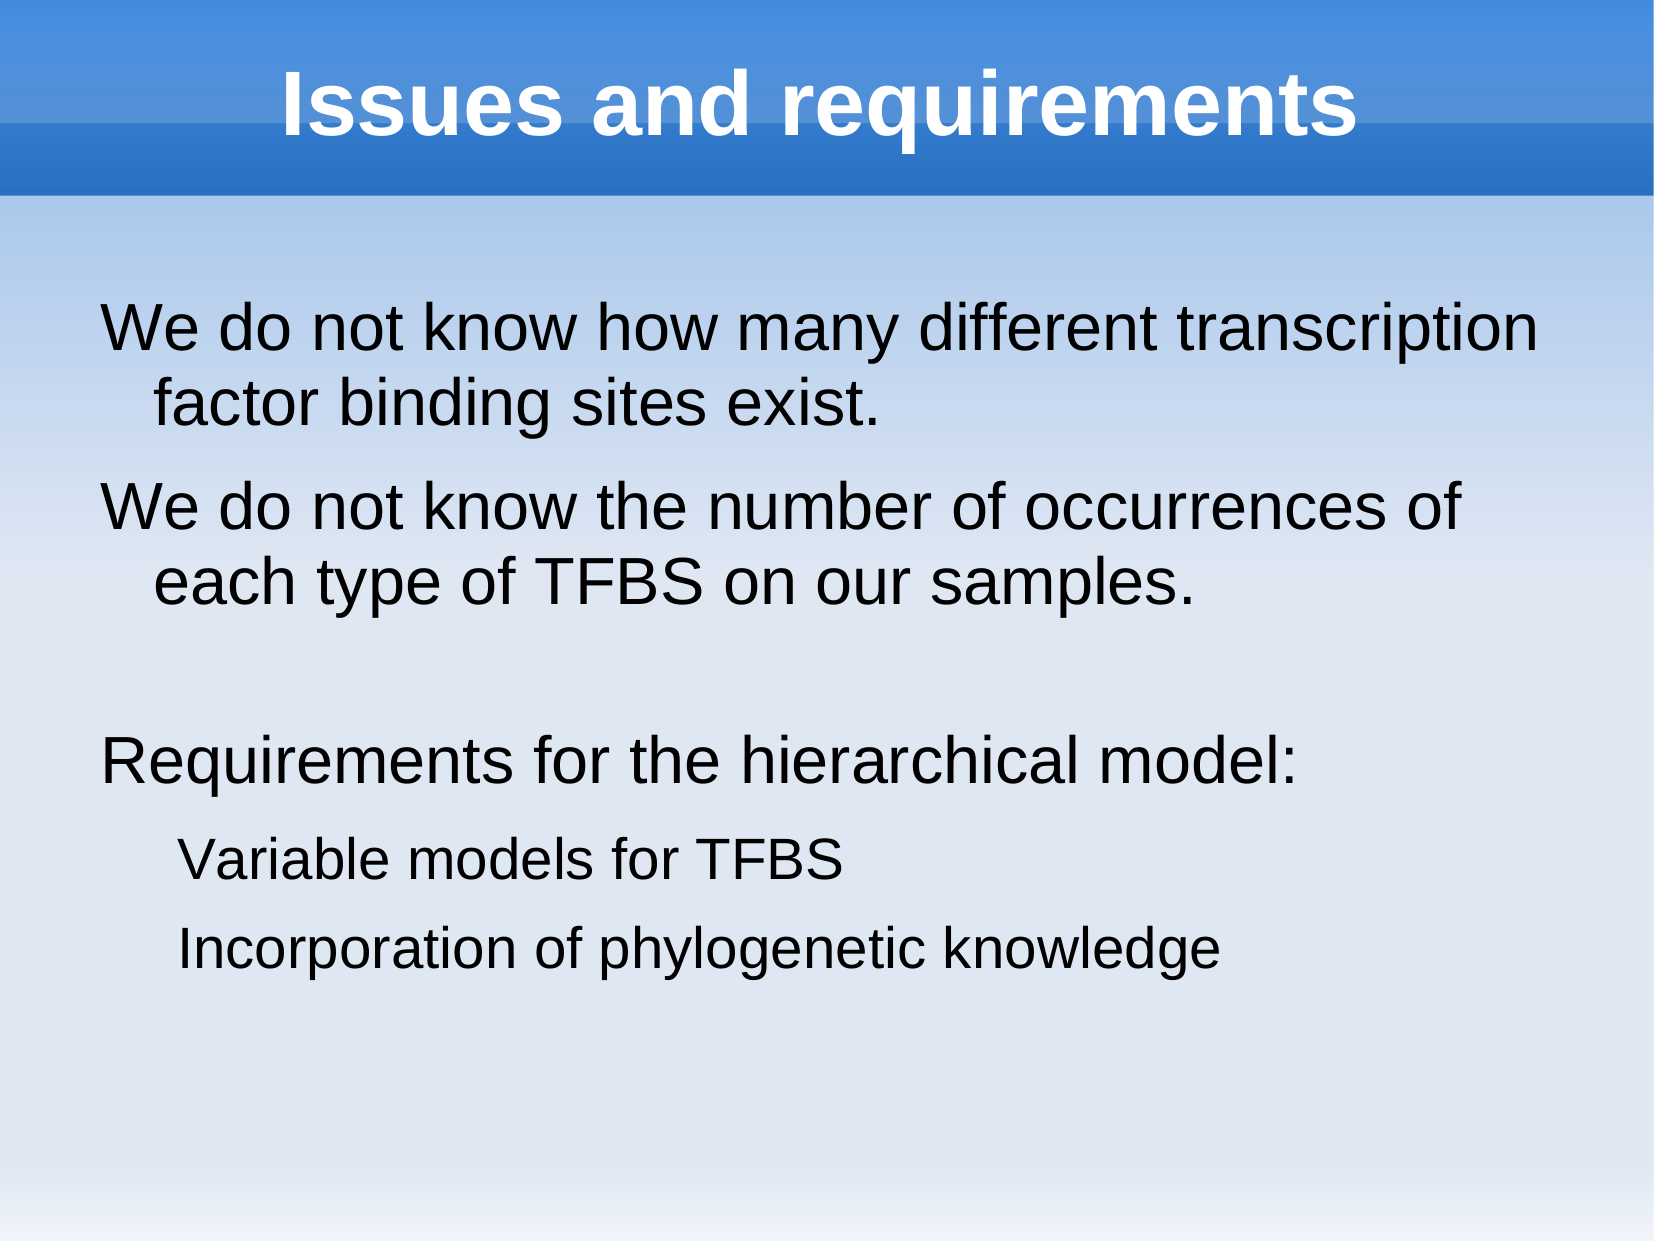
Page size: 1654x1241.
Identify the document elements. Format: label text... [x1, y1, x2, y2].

list We do not know how many different transcription factor binding sites exist. We do not know the number of occurrences of each type of TFBS on our samples. Requirements for the hierarchical model: Variable models for TFBS Incorporation of phylogenetic knowledge [82, 290, 1571, 1094]
title Issues and requirements [76, 7, 1565, 200]
picture [0, 0, 1654, 1241]
